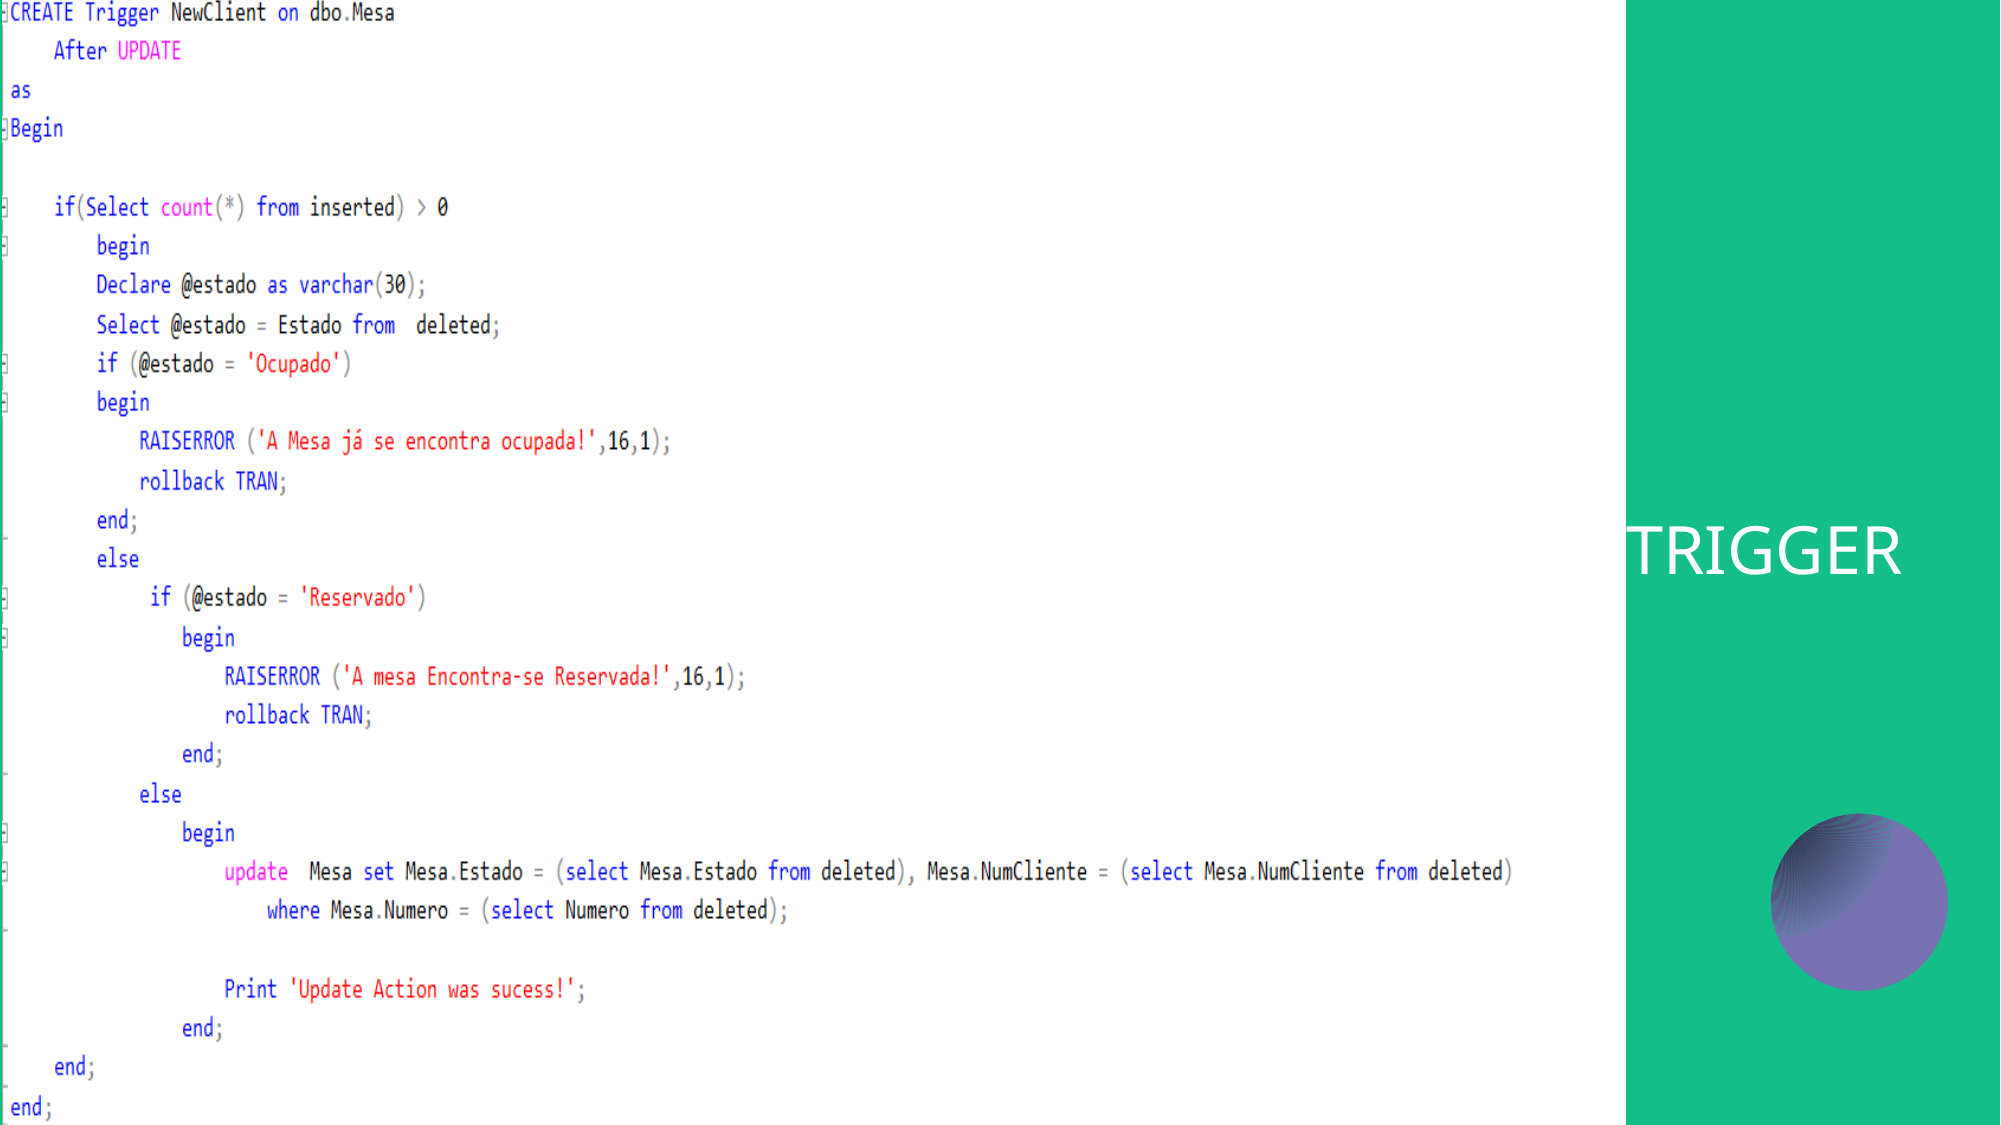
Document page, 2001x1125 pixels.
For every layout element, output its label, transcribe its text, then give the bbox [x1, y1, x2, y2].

text_box [1626, 0, 2000, 1125]
title TRIGGER [1626, 90, 1910, 588]
picture [2, 0, 1626, 1125]
